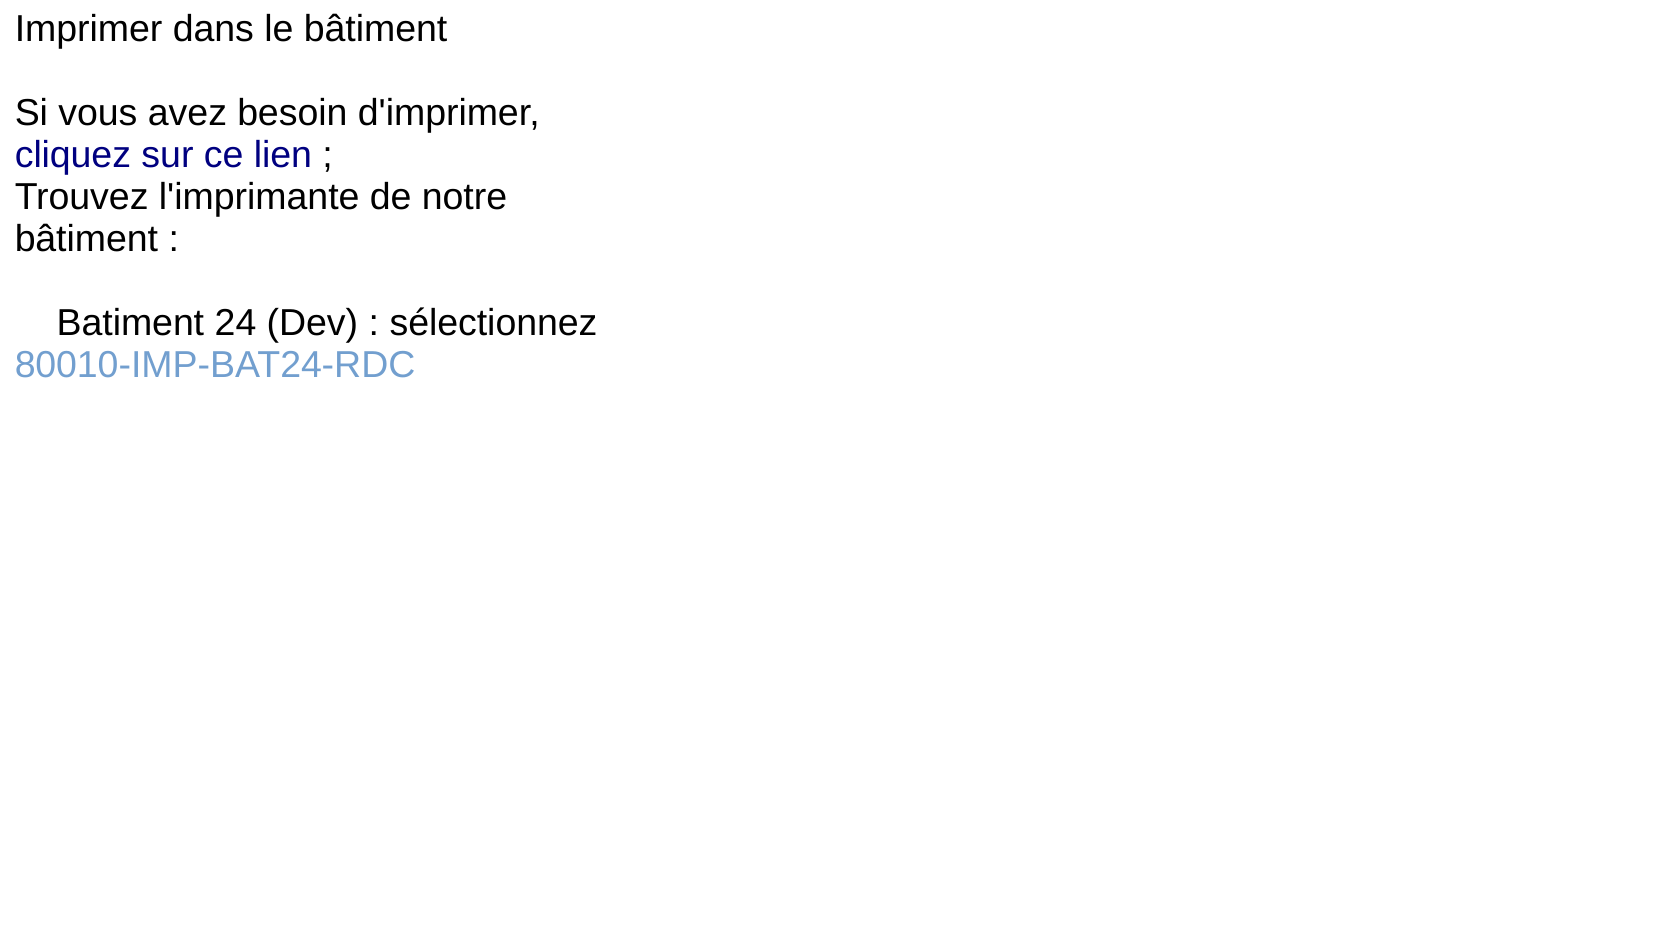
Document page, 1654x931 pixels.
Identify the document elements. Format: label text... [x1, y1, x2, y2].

text_box Imprimer dans le bâtiment Si vous avez besoin d'imprimer, cliquez sur ce lien ; Trouvez l'imprimante de notre bâtiment : Batiment 24 (Dev) : sélectionnez 80010-IMP-BAT24-RDC [0, 0, 621, 519]
